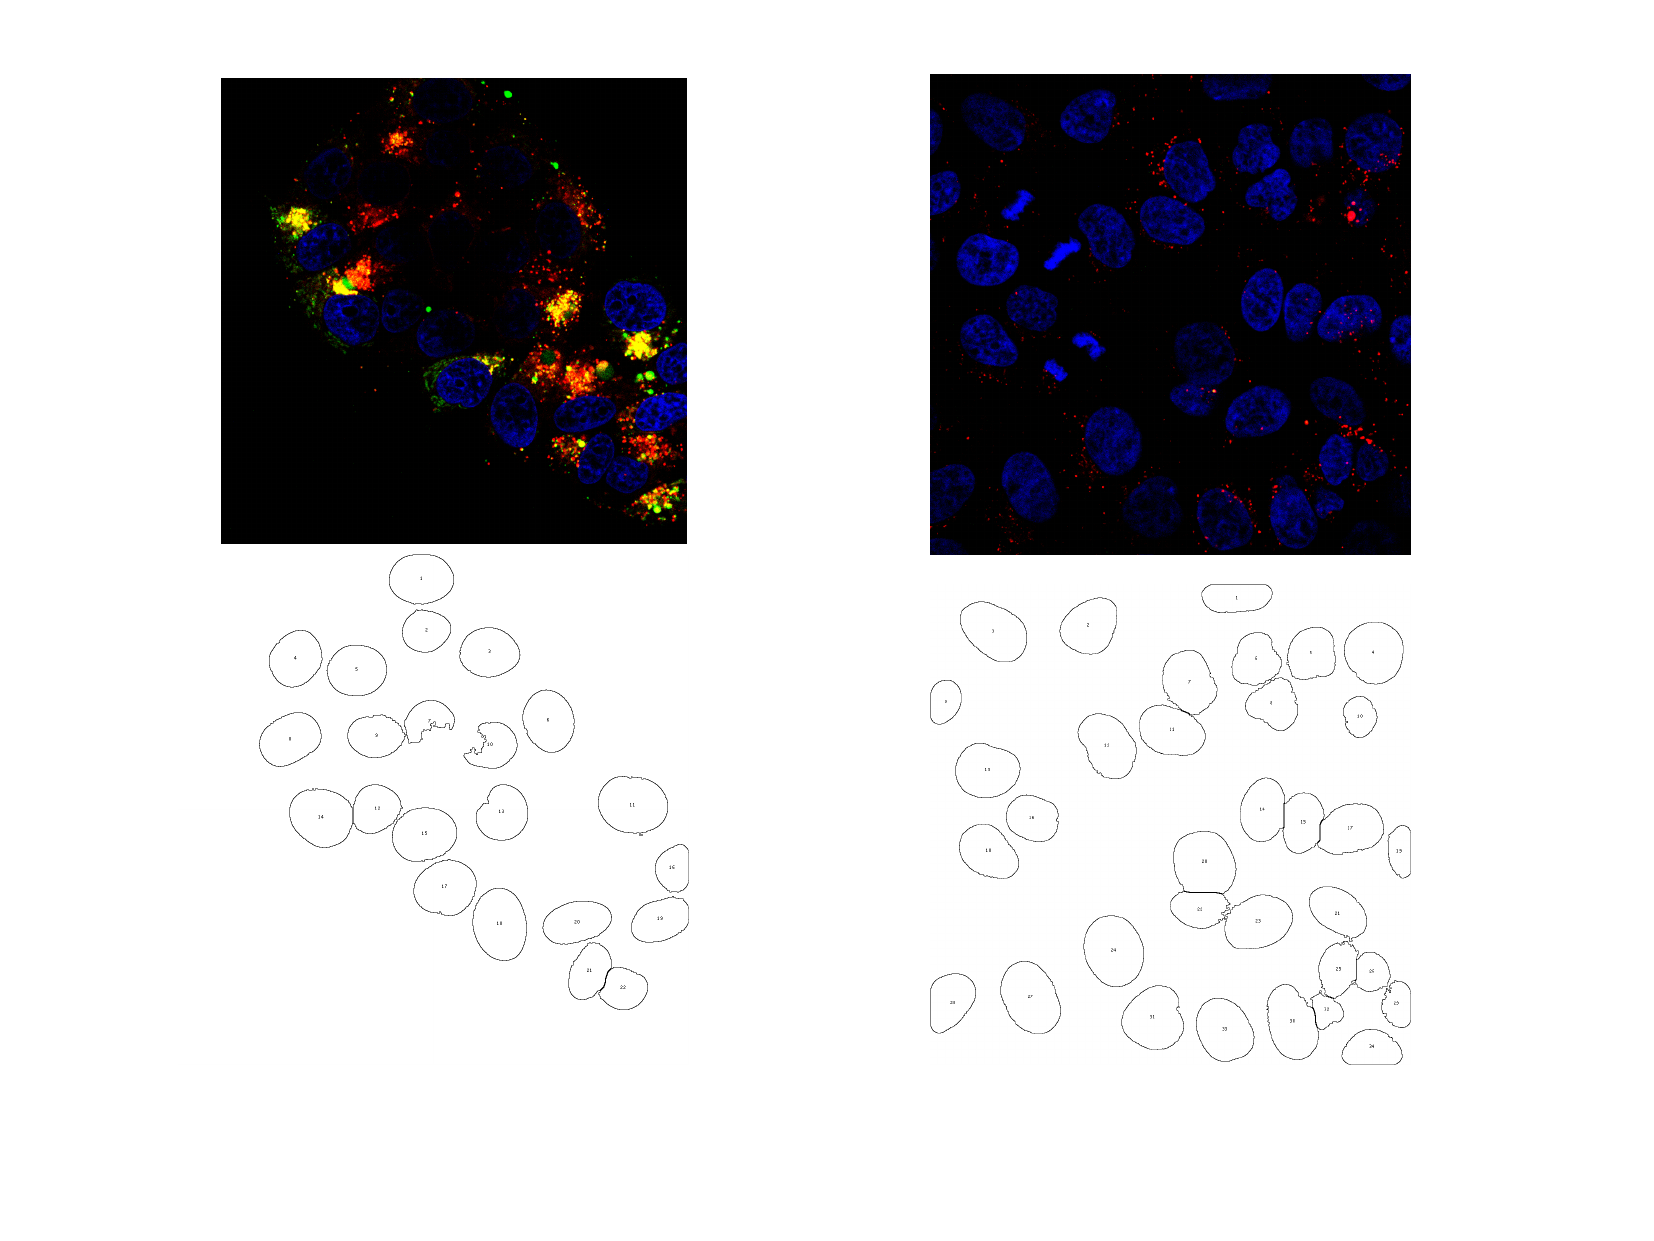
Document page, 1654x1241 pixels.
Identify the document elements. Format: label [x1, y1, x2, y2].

picture [930, 74, 1411, 556]
picture [178, 554, 689, 1066]
picture [930, 584, 1411, 1066]
picture [221, 78, 687, 544]
